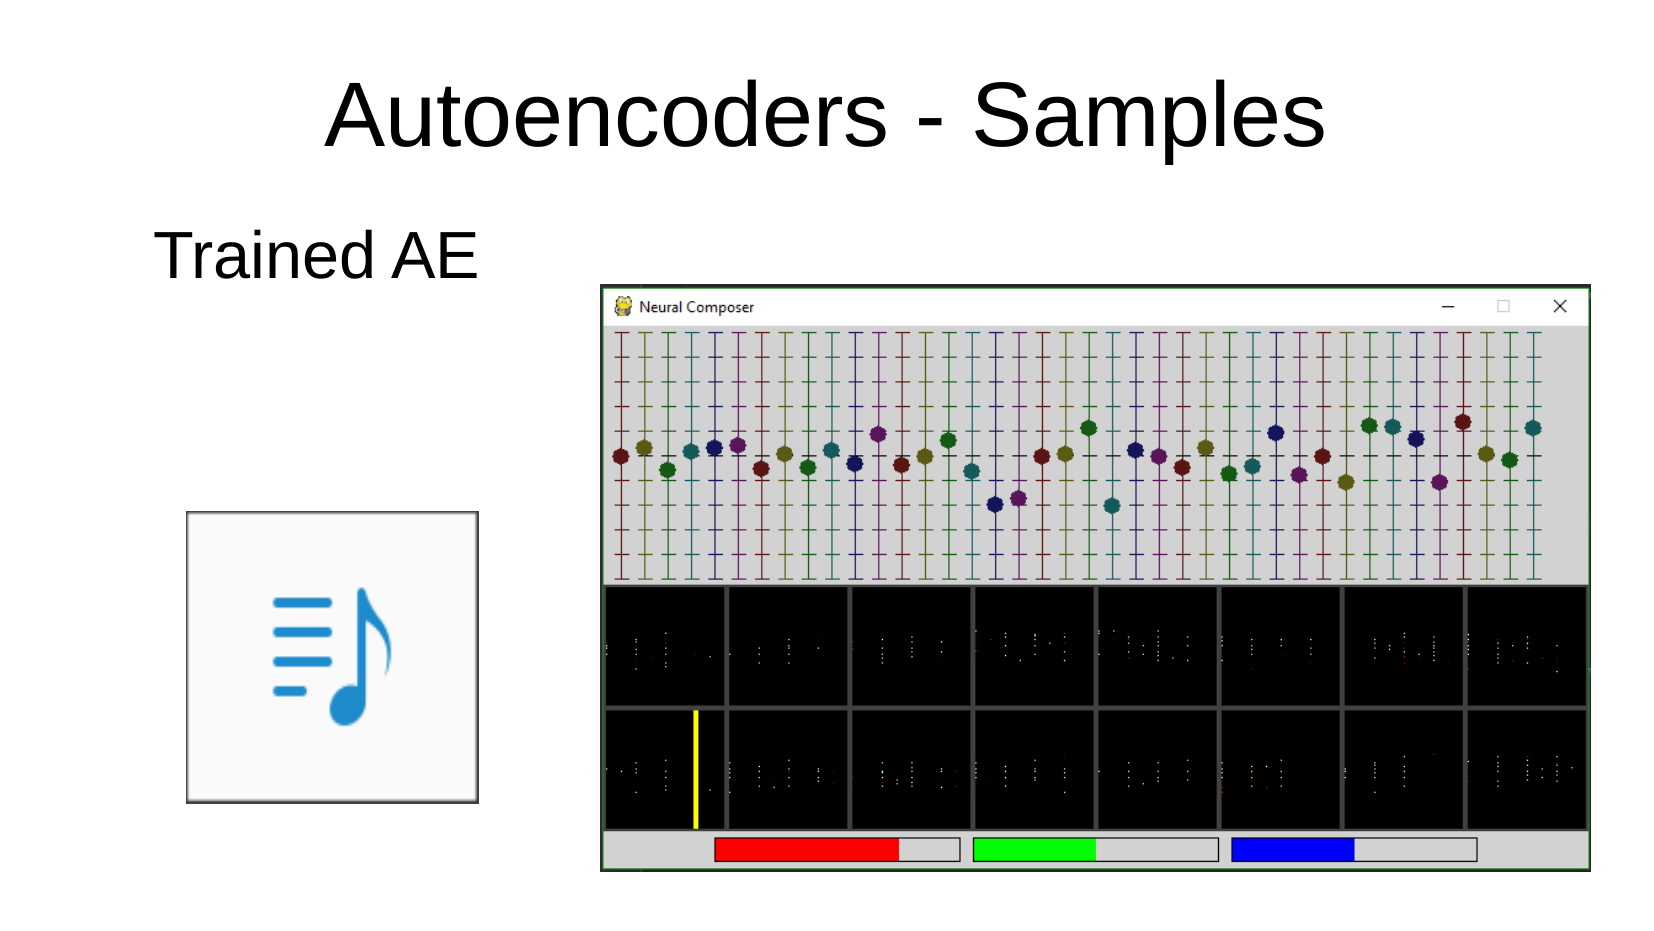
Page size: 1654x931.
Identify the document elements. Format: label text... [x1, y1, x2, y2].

picture [600, 284, 1591, 872]
text_box [184, 510, 481, 806]
title Autoencoders - Samples [82, 37, 1571, 193]
list Trained AE [82, 217, 1571, 758]
